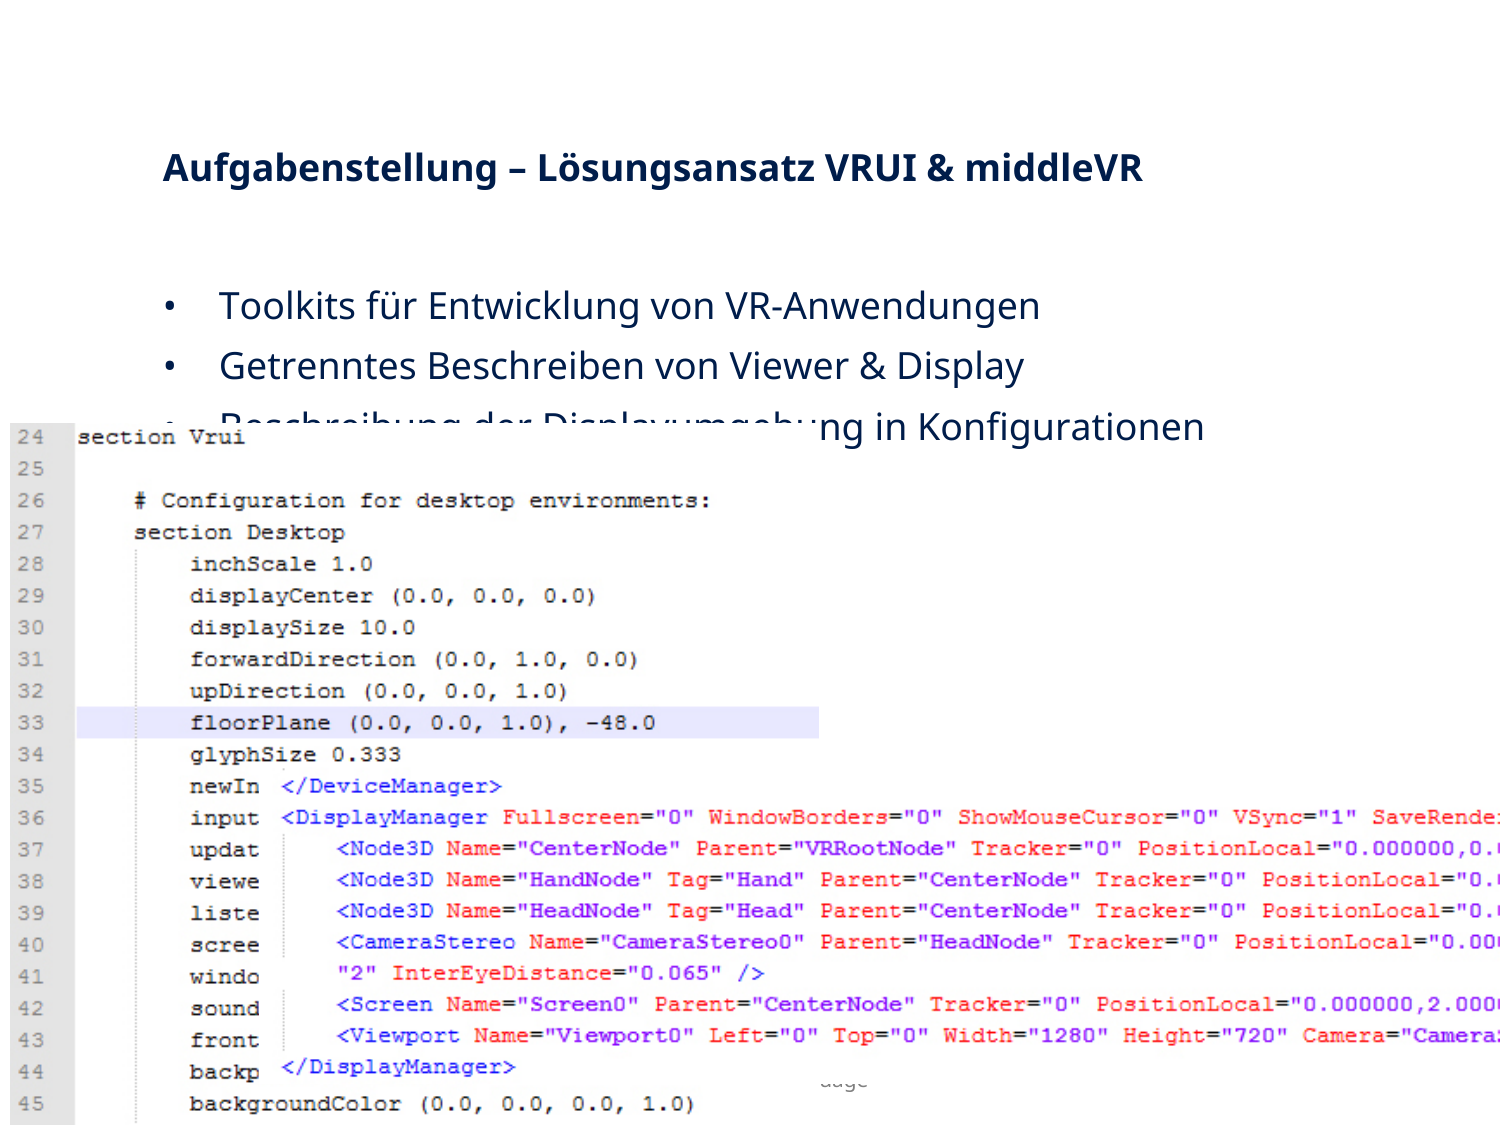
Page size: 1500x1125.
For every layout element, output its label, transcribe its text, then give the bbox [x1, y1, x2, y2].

list Aufgabenstellung – Lösungsansatz VRUI & middleVR Toolkits für Entwicklung von VR-Anwendungen Getrenntes Beschreiben von Viewer & Display Beschreibung der Displayumgebung in Konfigurationen [162, 133, 1418, 709]
picture [10, 423, 1500, 1125]
